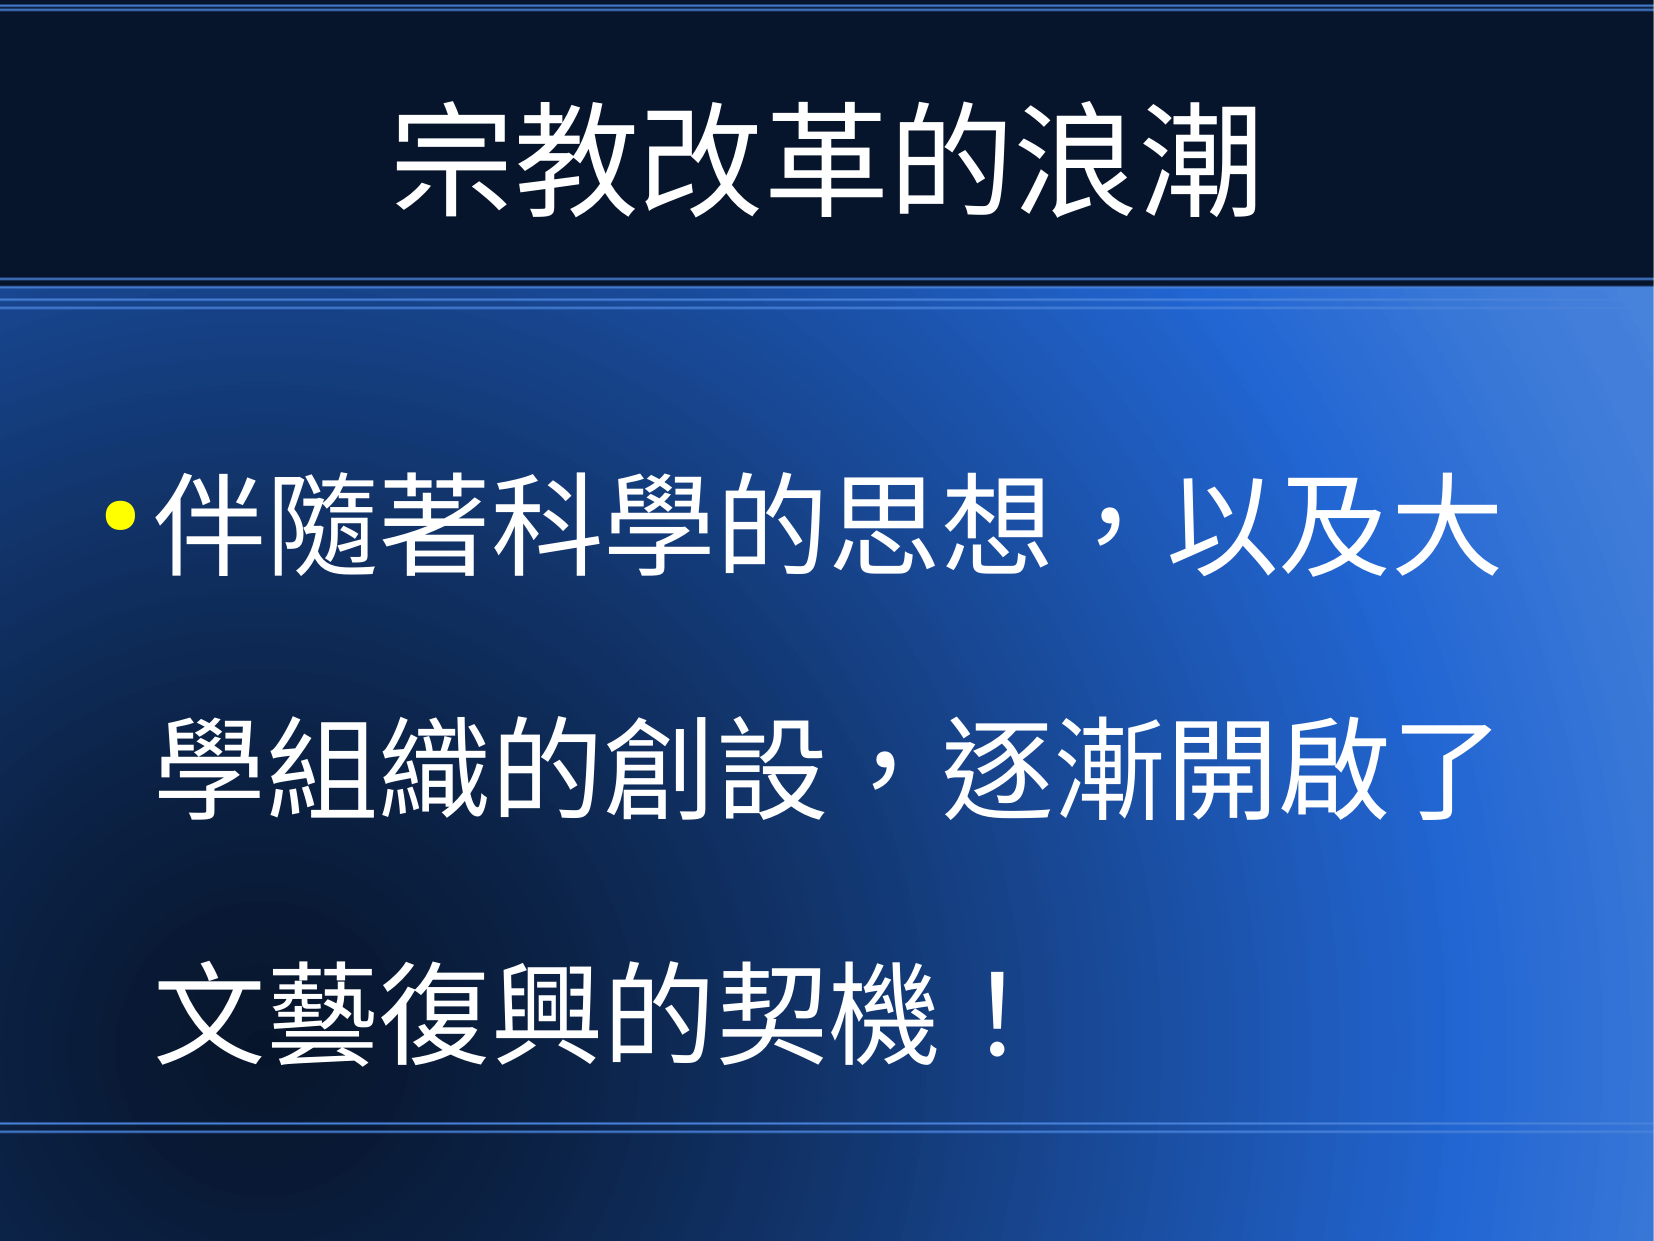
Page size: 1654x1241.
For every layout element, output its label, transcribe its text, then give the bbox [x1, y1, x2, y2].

title 宗教改革的浪潮 [82, 49, 1571, 257]
list 伴隨著科學的思想，以及大學組織的創設，逐漸開啟了文藝復興的契機！ [82, 355, 1571, 1241]
picture [0, 0, 1654, 1241]
